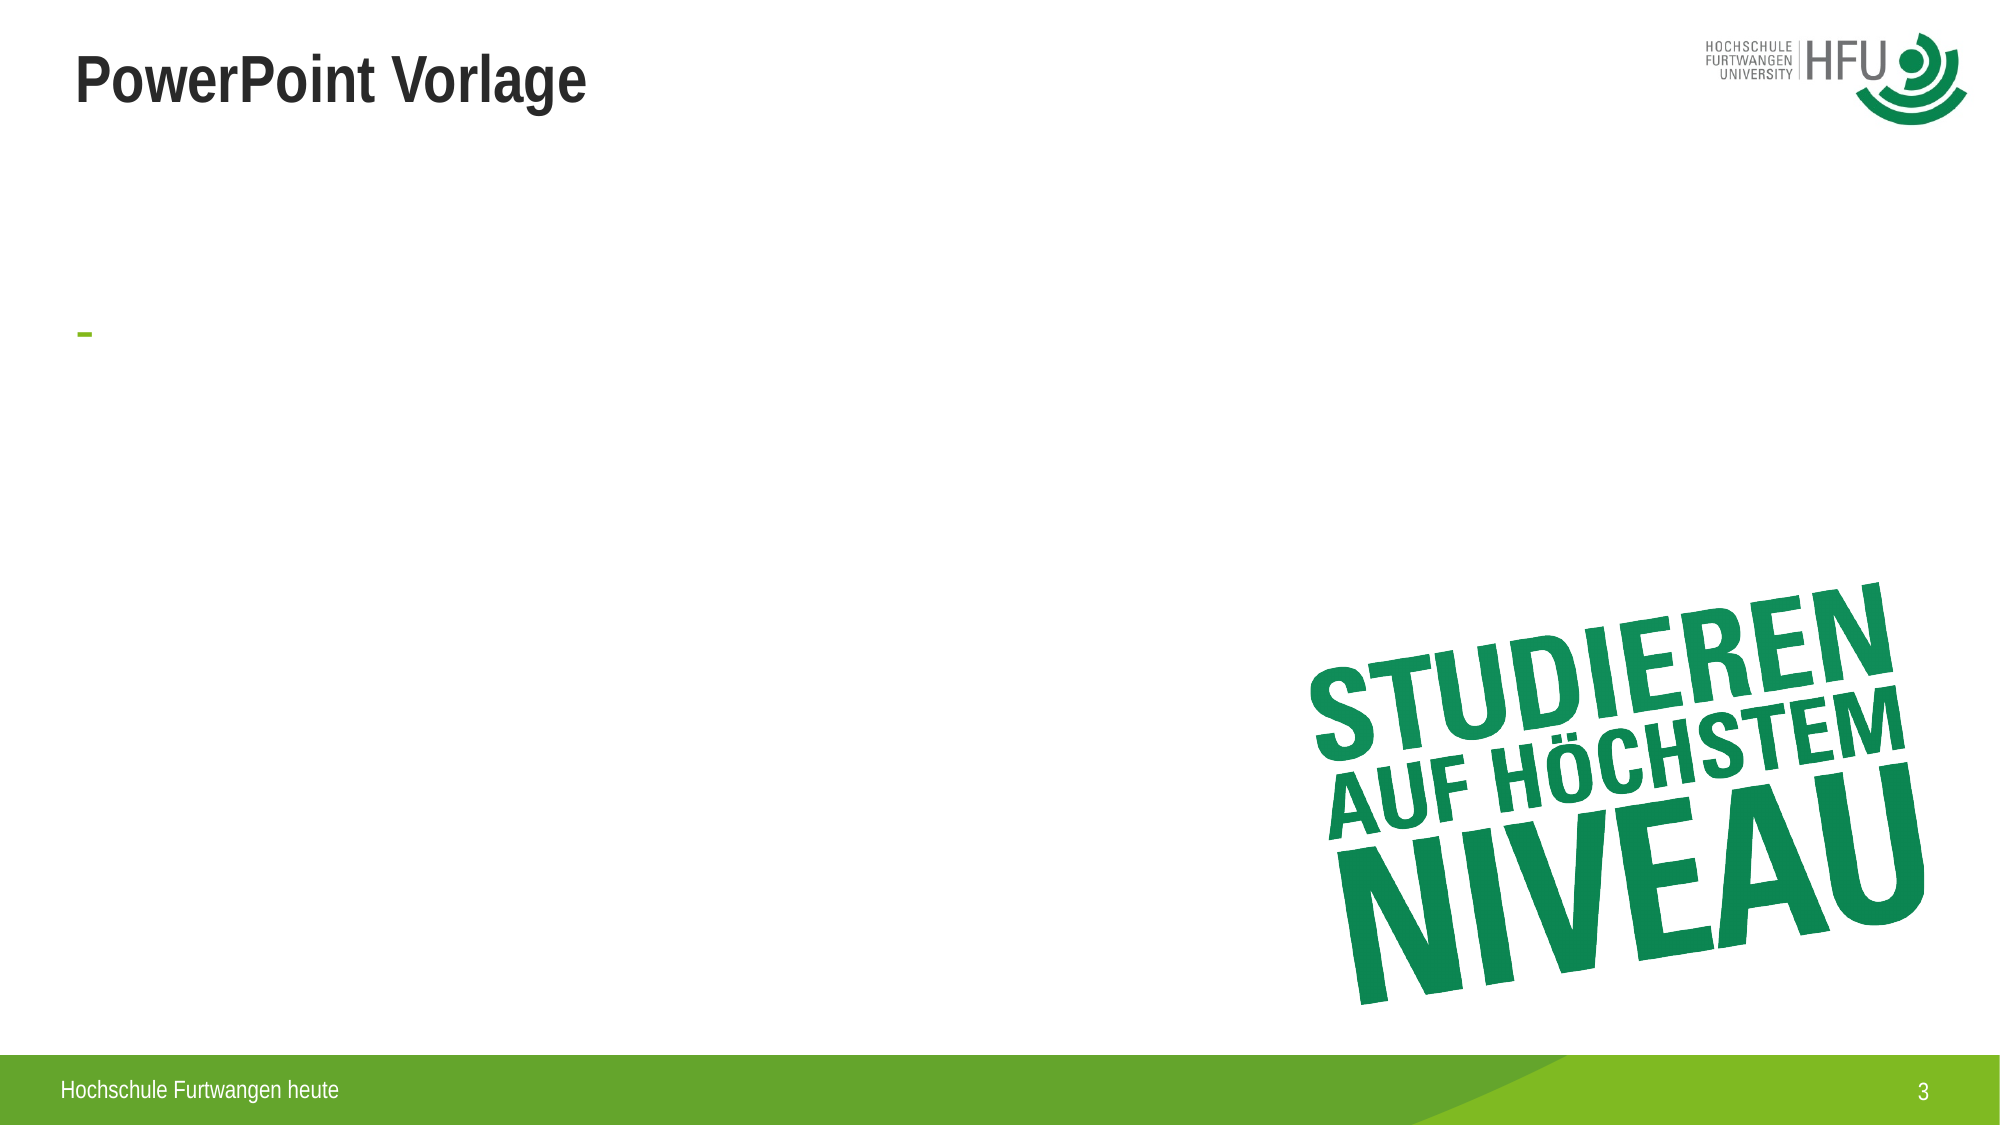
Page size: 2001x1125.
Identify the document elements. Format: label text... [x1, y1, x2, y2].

text_box <number> [1672, 1057, 1945, 1124]
picture [1310, 582, 1925, 1005]
picture [1689, 19, 1981, 137]
text_box PowerPoint Vorlage [60, 28, 1591, 102]
text_box Hochschule Furtwangen heute [60, 1058, 985, 1119]
picture [0, 1055, 2000, 1125]
